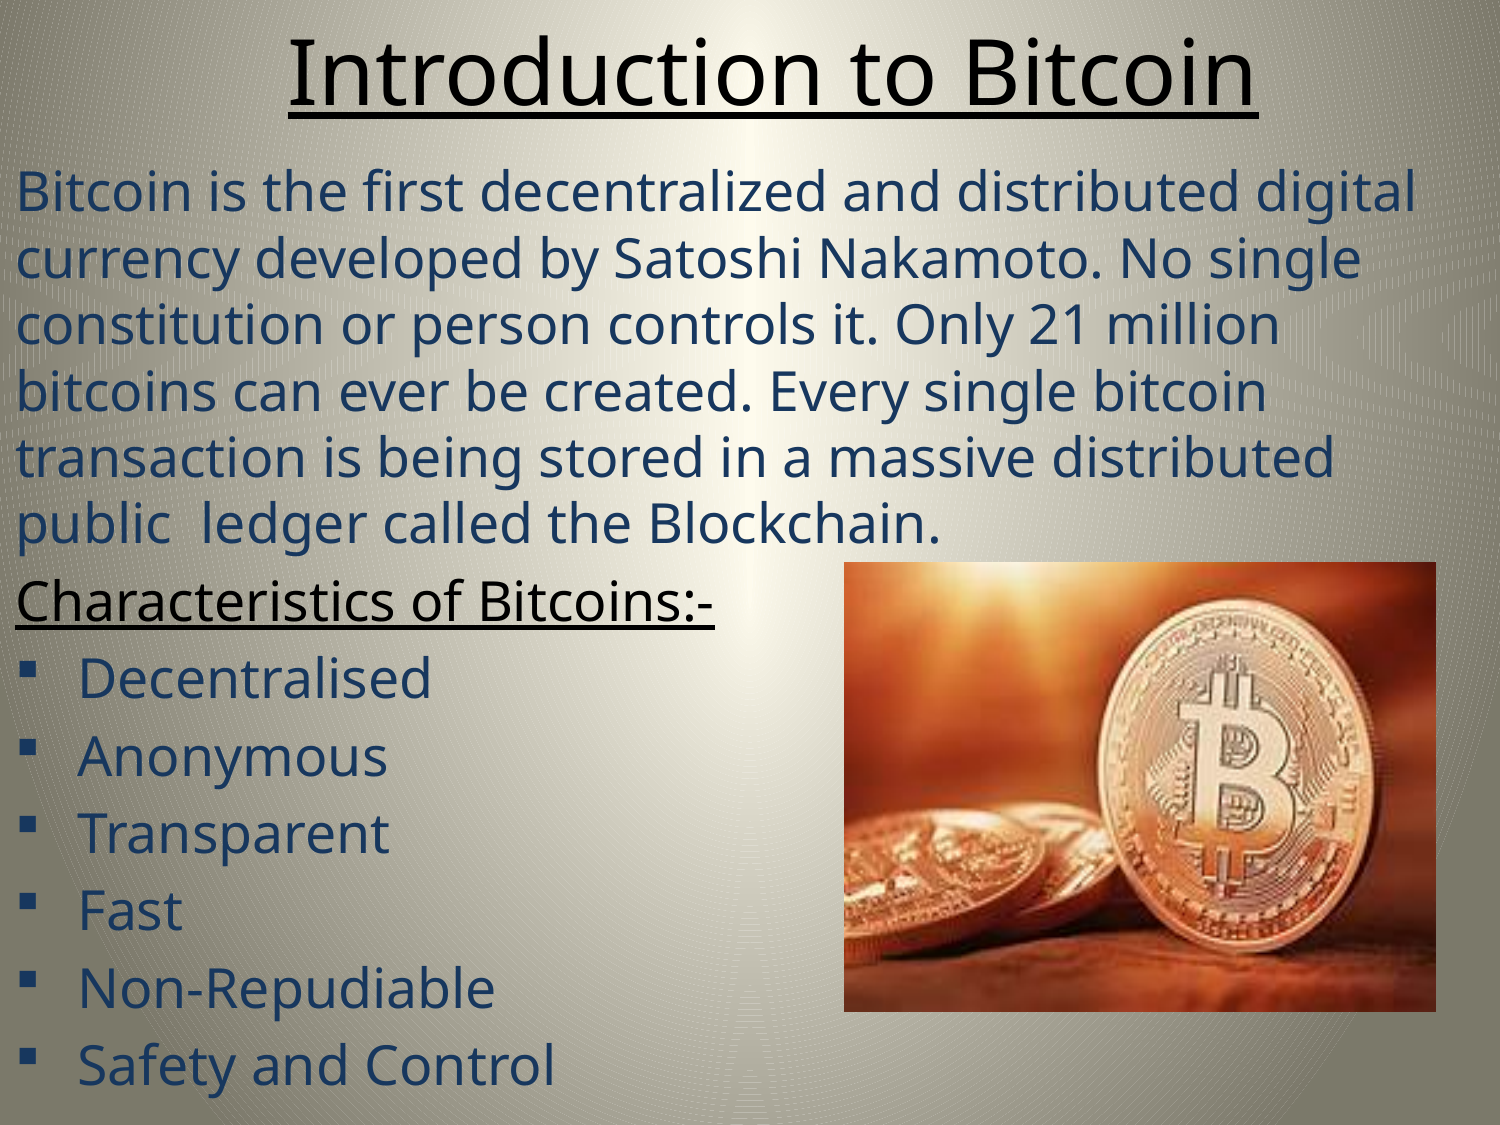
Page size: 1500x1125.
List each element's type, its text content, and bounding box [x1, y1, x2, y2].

subtitle Bitcoin is the first decentralized and distributed digital currency developed by Satoshi Nakamoto. No single constitution or person controls it. Only 21 million bitcoins can ever be created. Every single bitcoin transaction is being stored in a massive distributed public ledger called the Blockchain. Characteristics of Bitcoins:- Decentralised Anonymous Transparent Fast Non-Repudiable Safety and Control [0, 149, 1500, 1106]
picture [844, 562, 1436, 1012]
title Introduction to Bitcoin [135, 0, 1411, 149]
